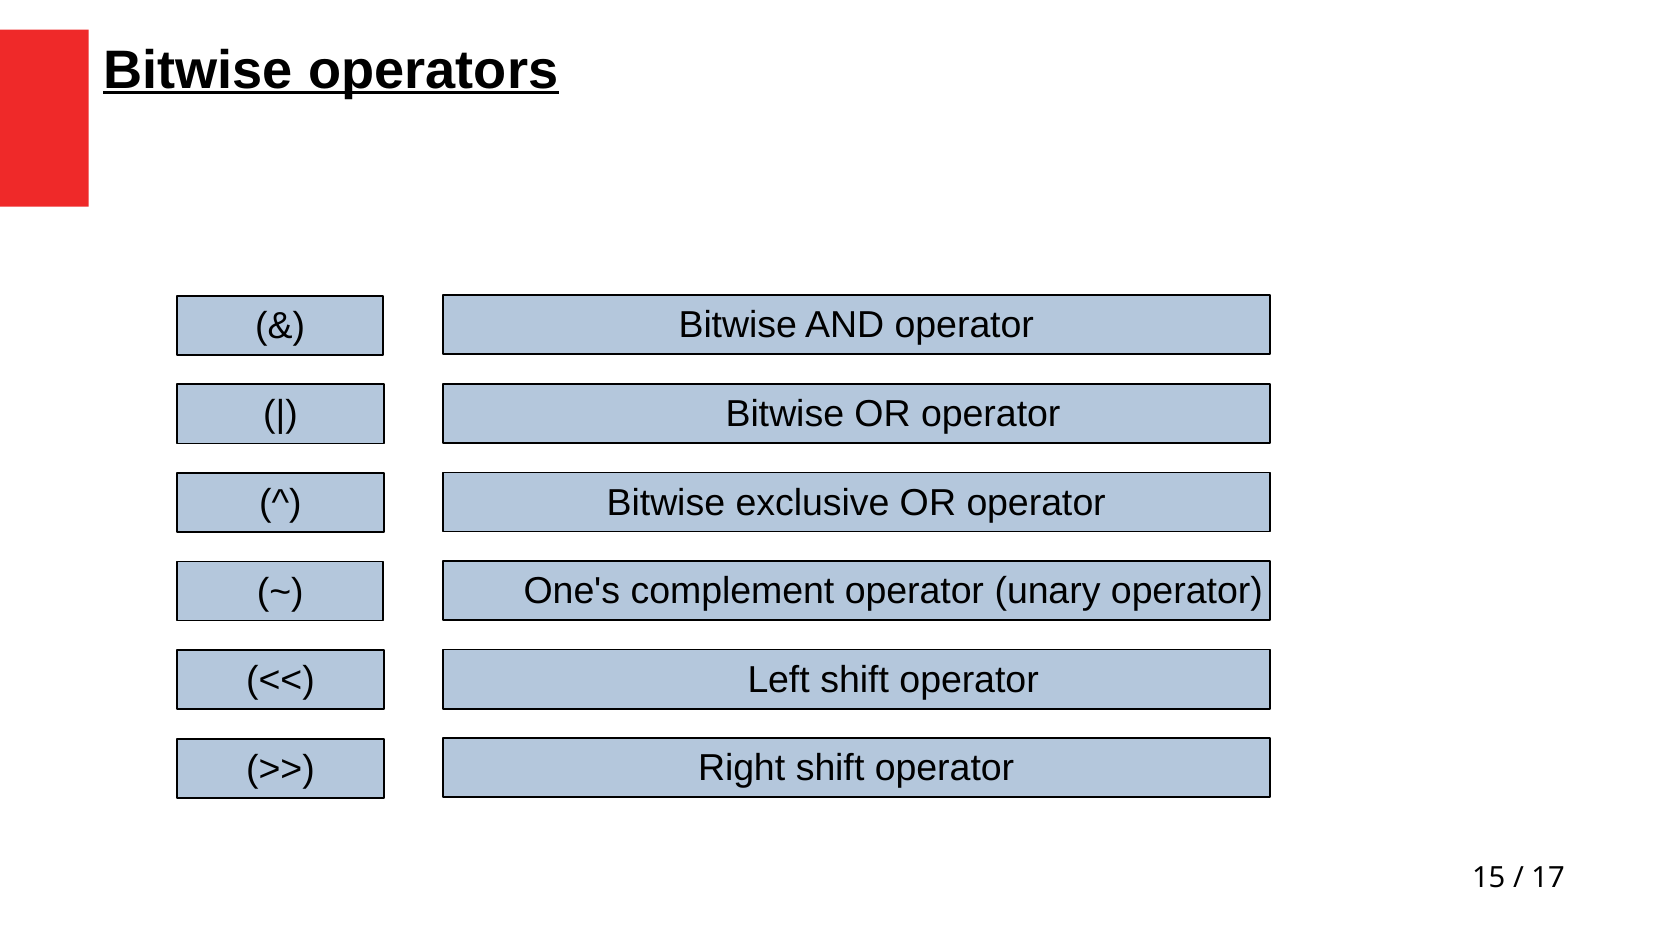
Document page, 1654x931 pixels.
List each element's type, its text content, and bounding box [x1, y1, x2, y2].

text_box Left shift operator [442, 649, 1270, 709]
text_box One's complement operator (unary operator) [442, 561, 1270, 621]
text_box (&) [177, 295, 384, 355]
text_box Bitwise operators [88, 31, 709, 108]
text_box (|) [177, 384, 384, 444]
text_box (>>) [177, 738, 384, 798]
text_box Right shift operator [442, 738, 1270, 798]
text_box (<<) [177, 650, 384, 710]
text_box Bitwise OR operator [442, 383, 1270, 443]
text_box (~) [177, 561, 384, 621]
text_box Bitwise exclusive OR operator [442, 472, 1270, 532]
text_box (^) [177, 472, 384, 532]
text_box Bitwise AND operator [442, 295, 1270, 355]
